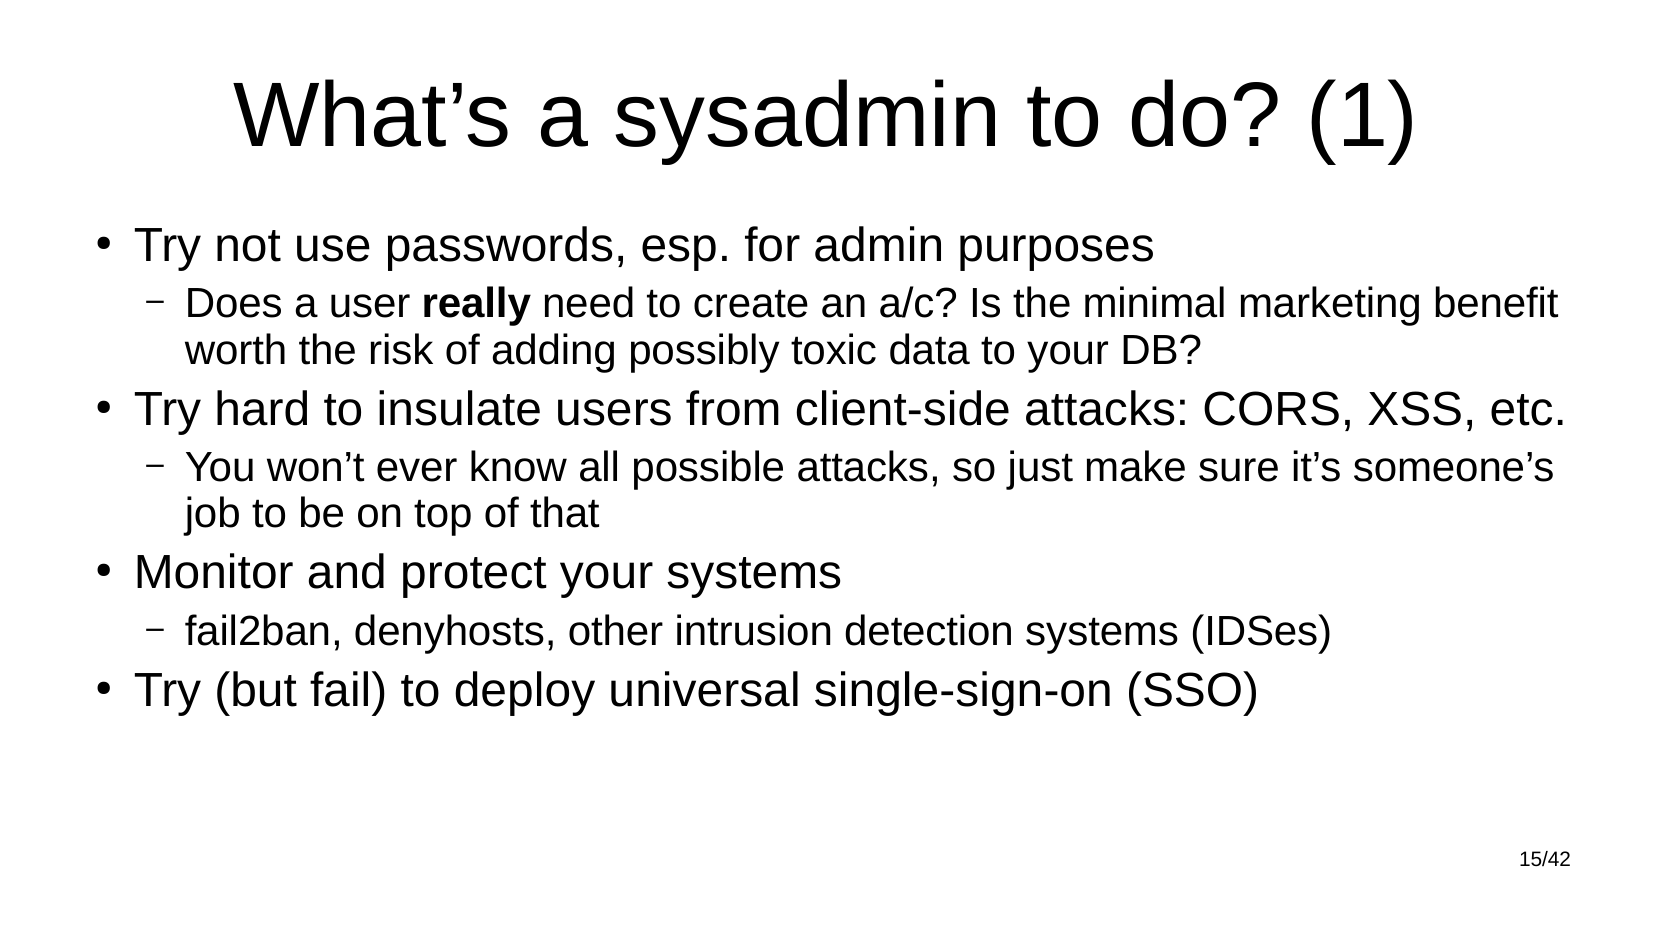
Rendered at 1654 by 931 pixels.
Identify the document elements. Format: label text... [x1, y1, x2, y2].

title What’s a sysadmin to do? (1) [82, 37, 1571, 193]
list Try not use passwords, esp. for admin purposes Does a user really need to create an a/c? Is the minimal marketing benefit worth the risk of adding possibly toxic data to your DB? Try hard to insulate users from client-side attacks: CORS, XSS, etc. You won’t ever know all possible attacks, so just make sure it’s someone’s job to be on top of that Monitor and protect your systems fail2ban, denyhosts, other intrusion detection systems (IDSes) Try (but fail) to deploy universal single-sign-on (SSO) [82, 217, 1571, 758]
